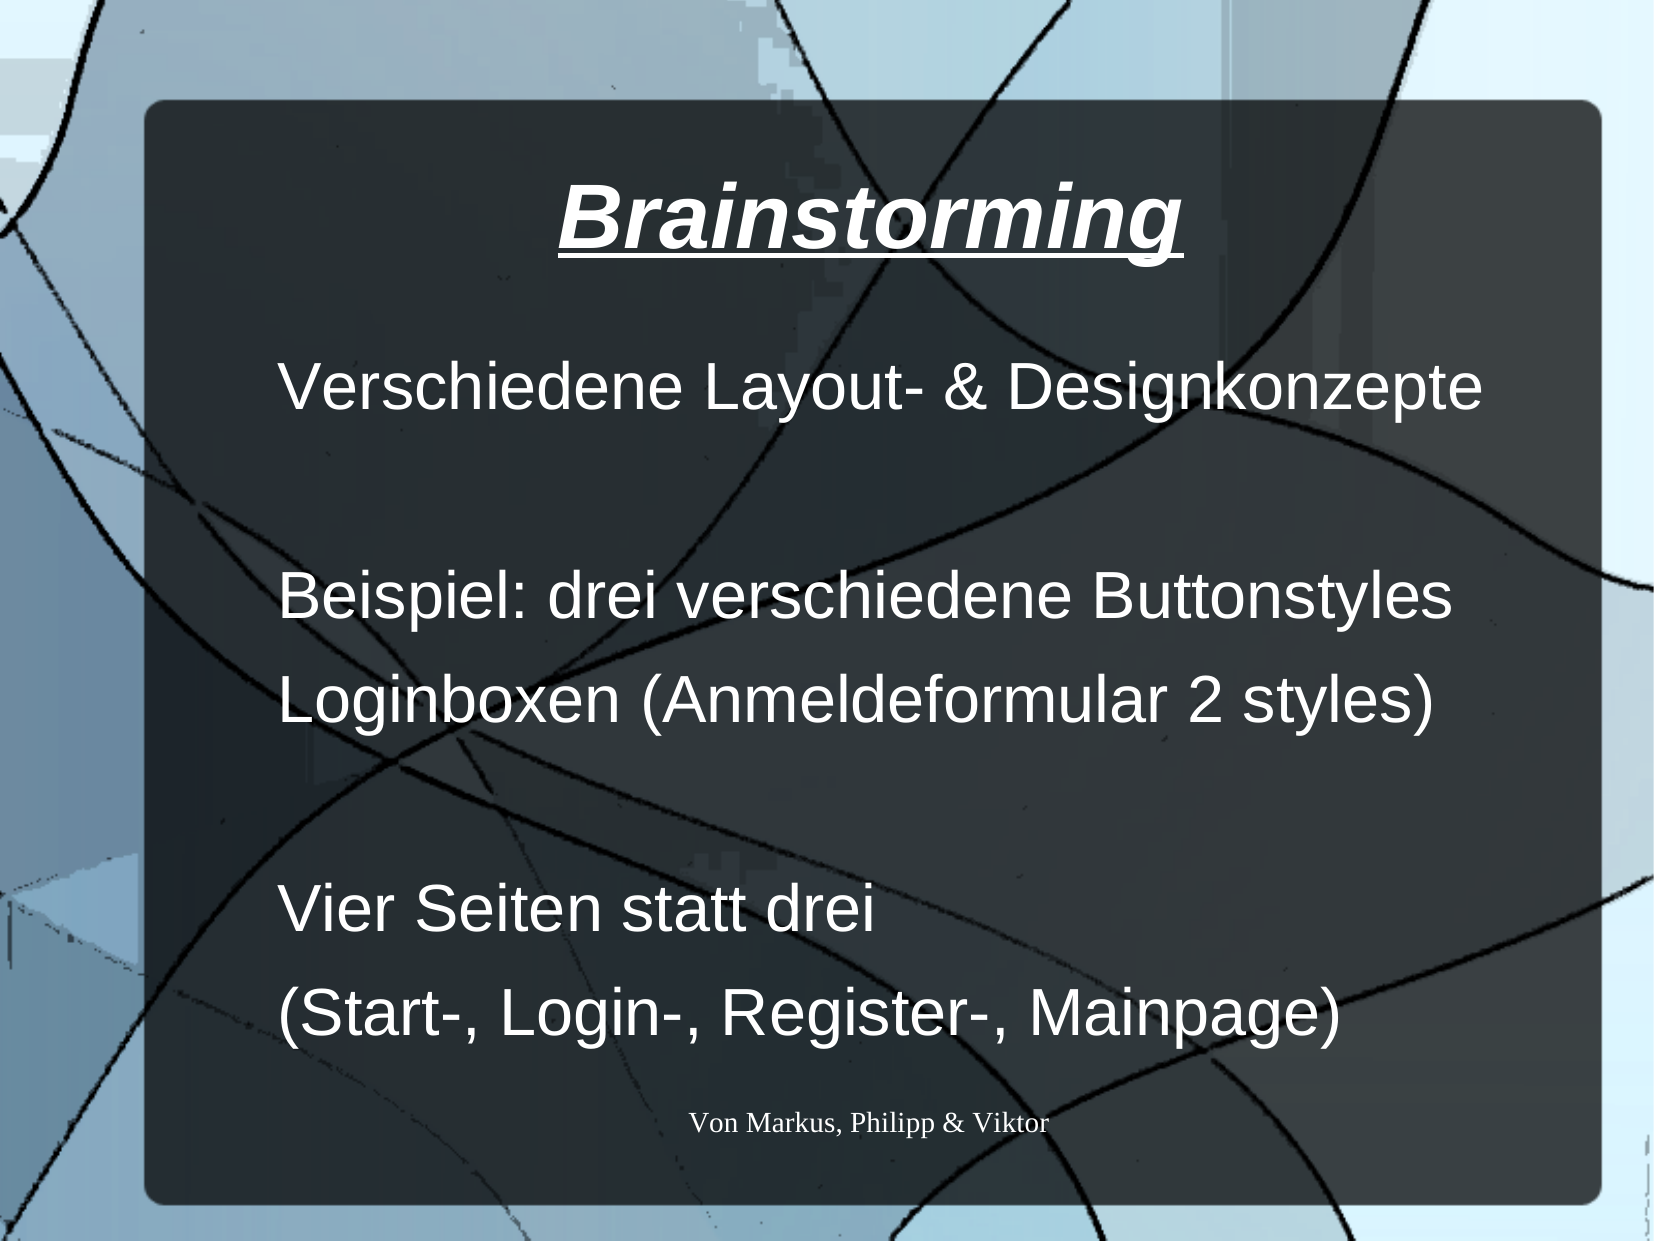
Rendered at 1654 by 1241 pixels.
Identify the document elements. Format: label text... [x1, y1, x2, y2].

title Brainstorming [159, 108, 1583, 325]
list Verschiedene Layout- & Designkonzepte Beispiel: drei verschiedene Buttonstyles Loginboxen (Anmeldeformular 2 styles) Vier Seiten statt drei (Start-, Login-, Register-, Mainpage) [206, 349, 1571, 1168]
picture [0, 0, 1654, 1241]
